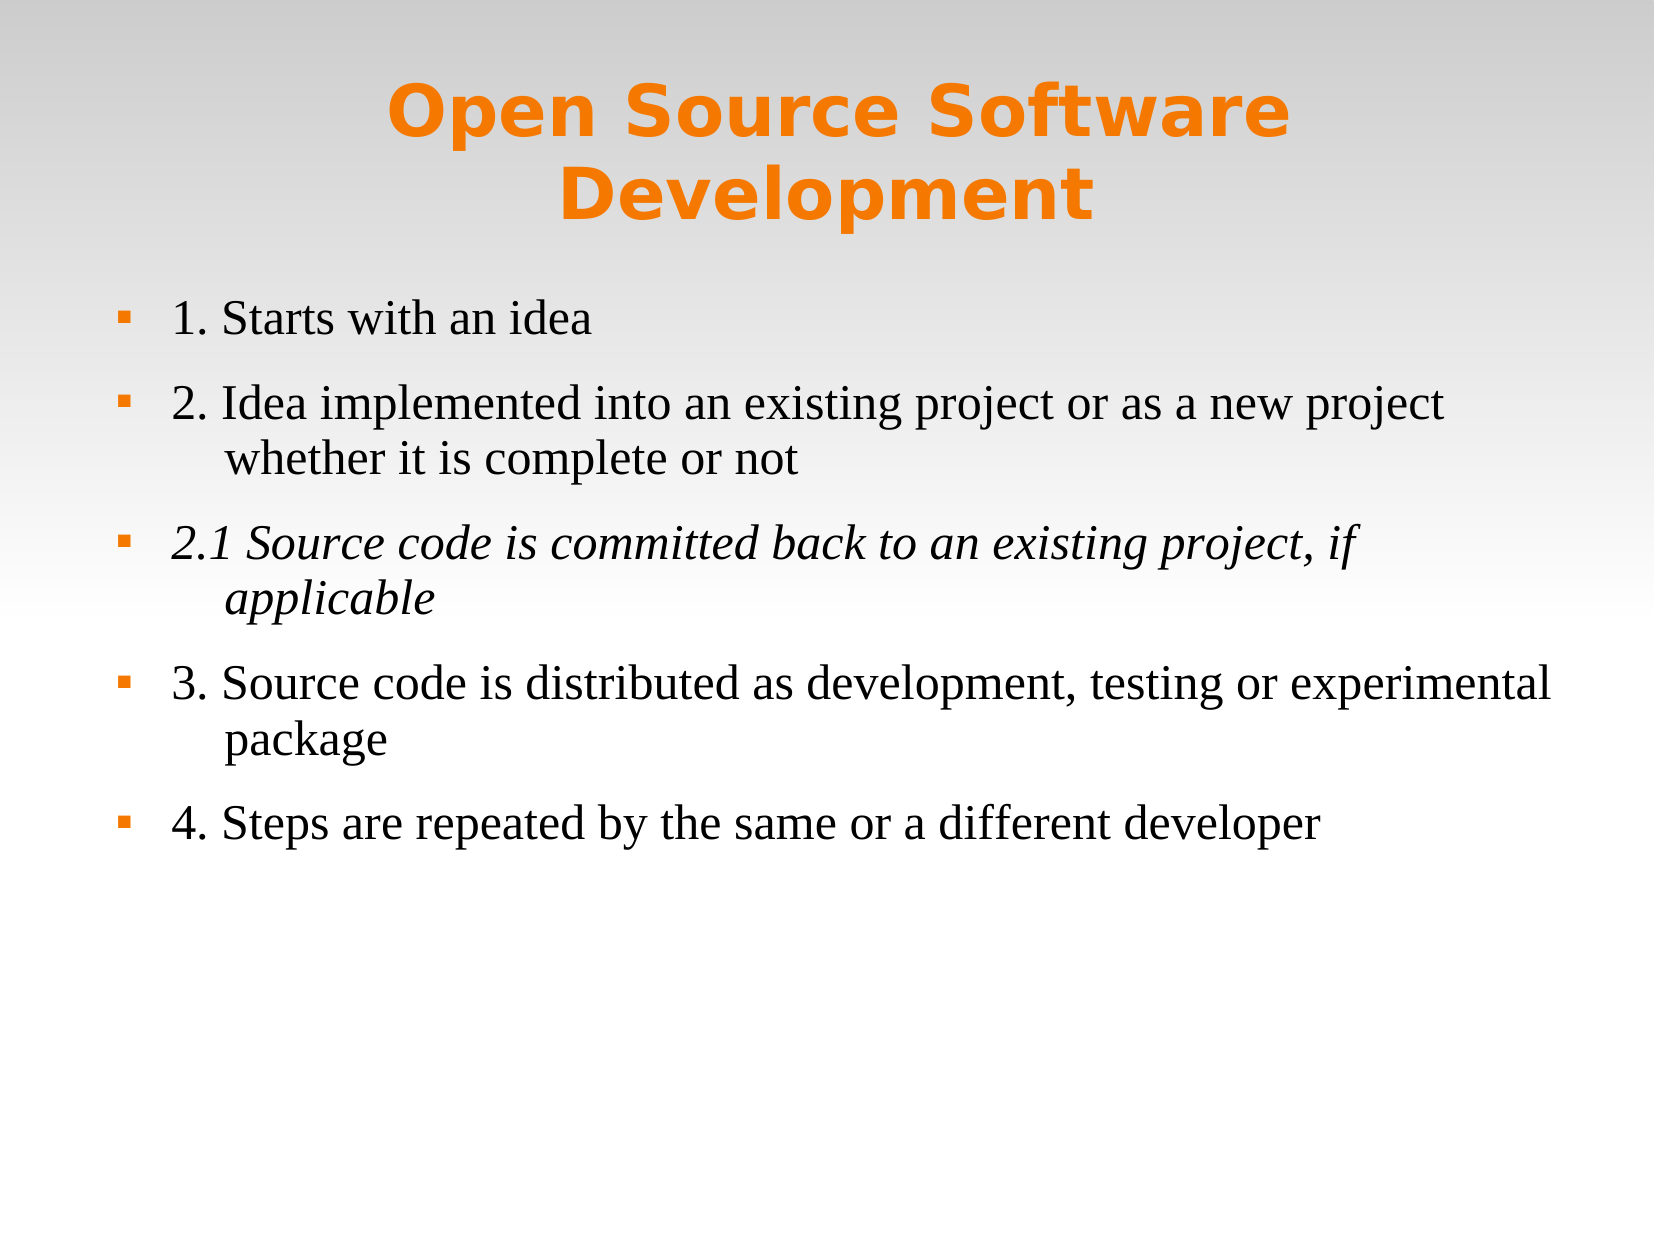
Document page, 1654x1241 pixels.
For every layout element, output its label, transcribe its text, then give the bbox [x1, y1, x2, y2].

list 1. Starts with an idea 2. Idea implemented into an existing project or as a new project whether it is complete or not 2.1 Source code is committed back to an existing project, if applicable 3. Source code is distributed as development, testing or experimental package 4. Steps are repeated by the same or a different developer [82, 290, 1571, 1109]
title Open Source Software Development [82, 49, 1571, 257]
